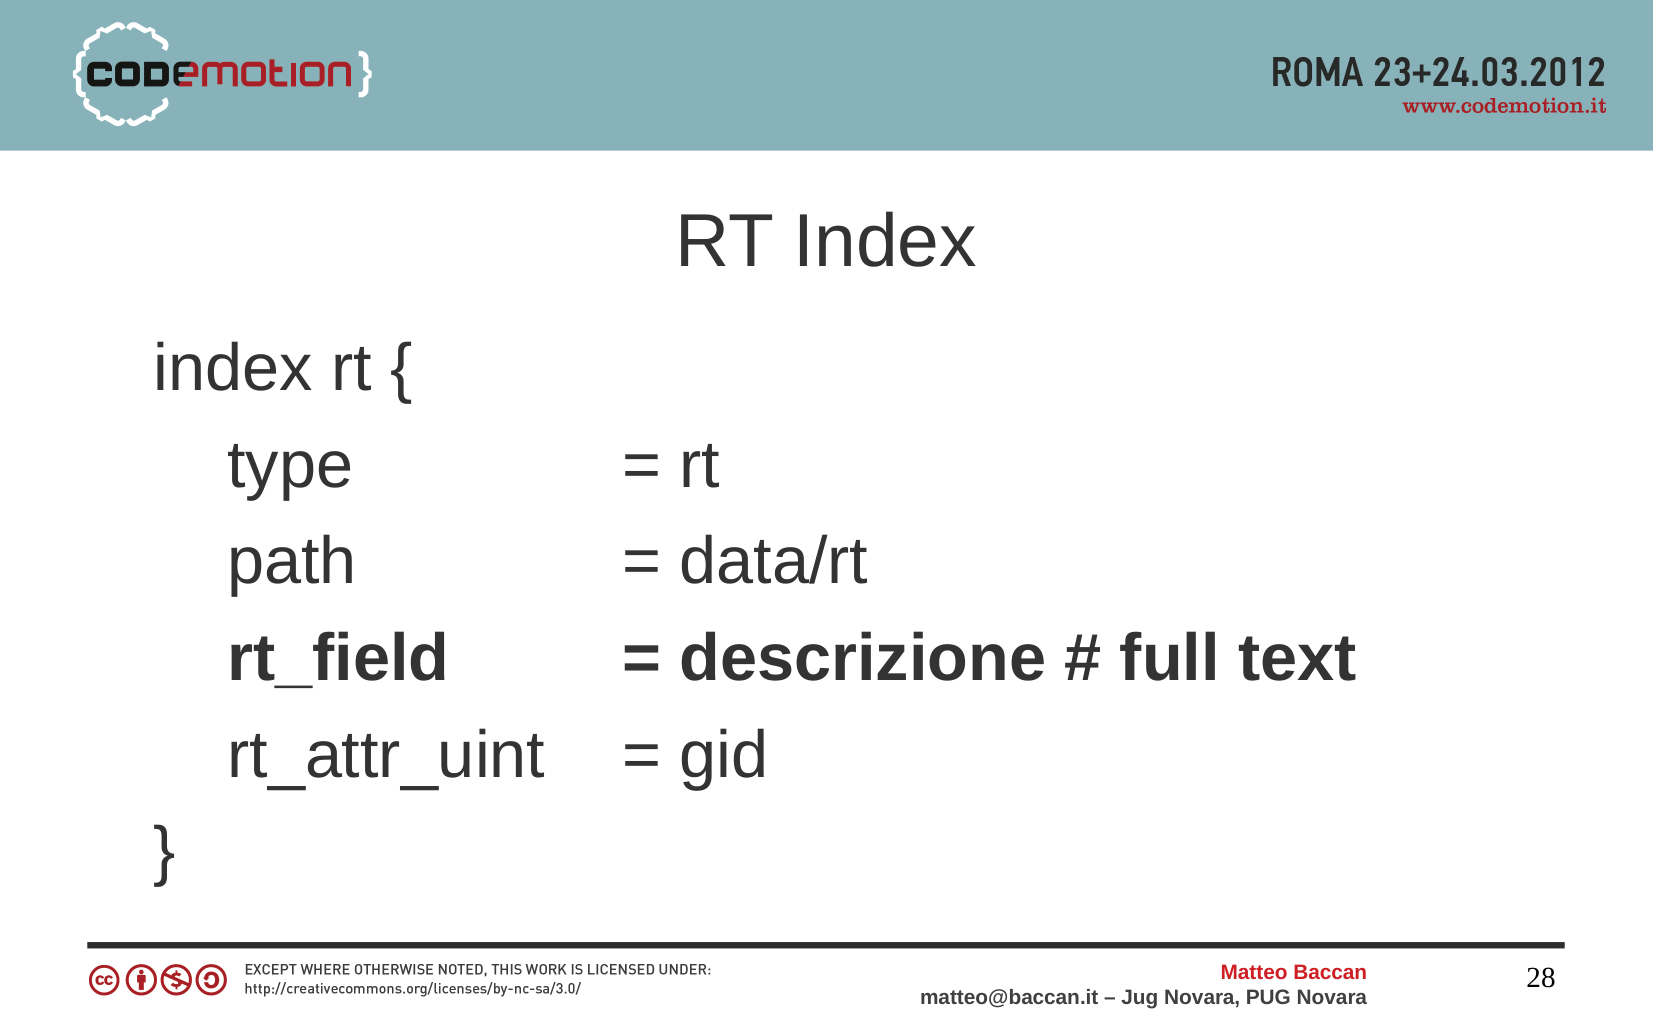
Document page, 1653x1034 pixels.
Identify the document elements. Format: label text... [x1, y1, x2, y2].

title RT Index [82, 173, 1571, 299]
list index rt { type = rt path = data/rt rt_field = descrizione # full text rt_attr_uint = gid } [82, 315, 1571, 902]
picture [0, 0, 1653, 1034]
